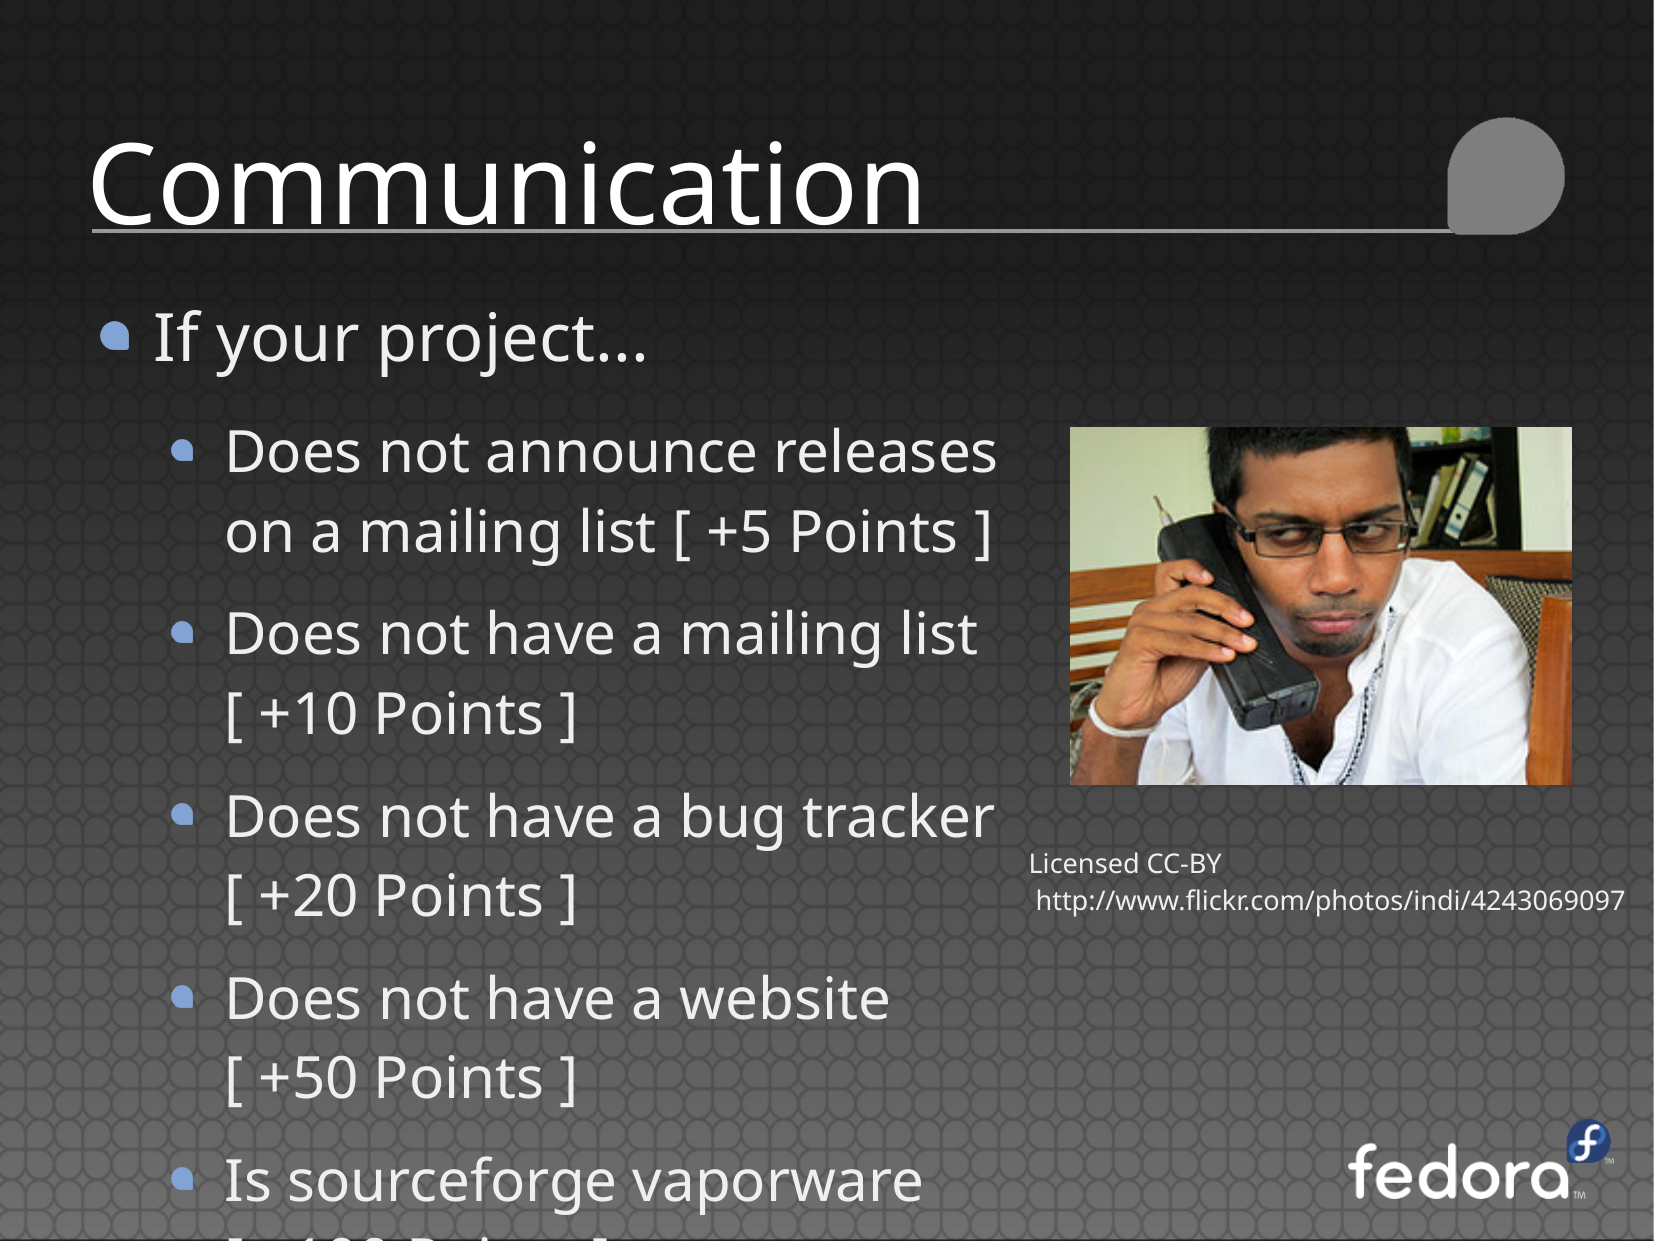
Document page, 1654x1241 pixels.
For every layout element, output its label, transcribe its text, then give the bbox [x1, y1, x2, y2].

list If your project... Does not announce releases on a mailing list [ +5 Points ] Does not have a mailing list [ +10 Points ] Does not have a bug tracker [ +20 Points ] Does not have a website [ +50 Points ] Is sourceforge vaporware [ +100 Points ] [82, 290, 1062, 1170]
picture [0, 0, 1654, 1241]
title Communication [86, 112, 1576, 249]
text_box Licensed CC-BY http://www.flickr.com/photos/indi/4243069097 [1023, 837, 1632, 916]
